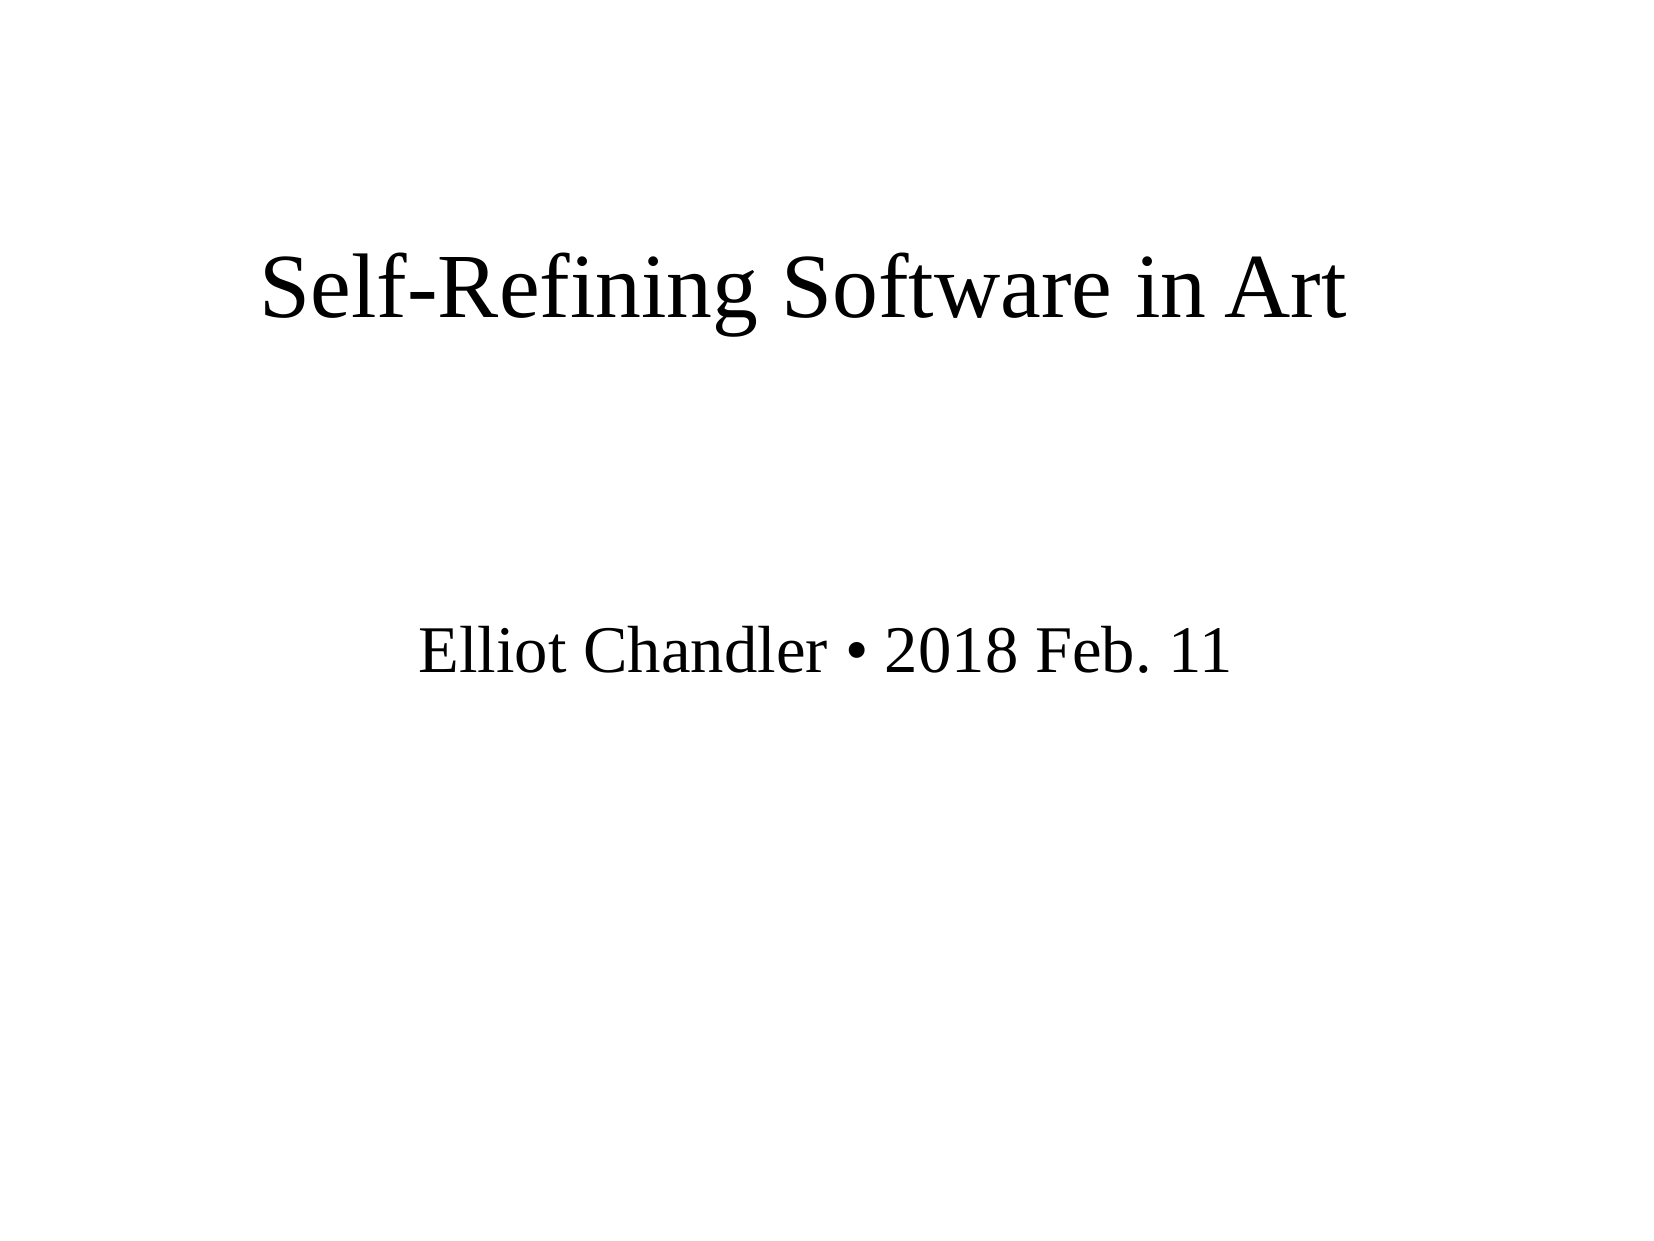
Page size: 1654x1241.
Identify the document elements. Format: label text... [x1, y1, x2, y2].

title Self-Refining Software in Art [60, 182, 1549, 391]
subtitle Elliot Chandler • 2018 Feb. 11 [82, 290, 1571, 1010]
